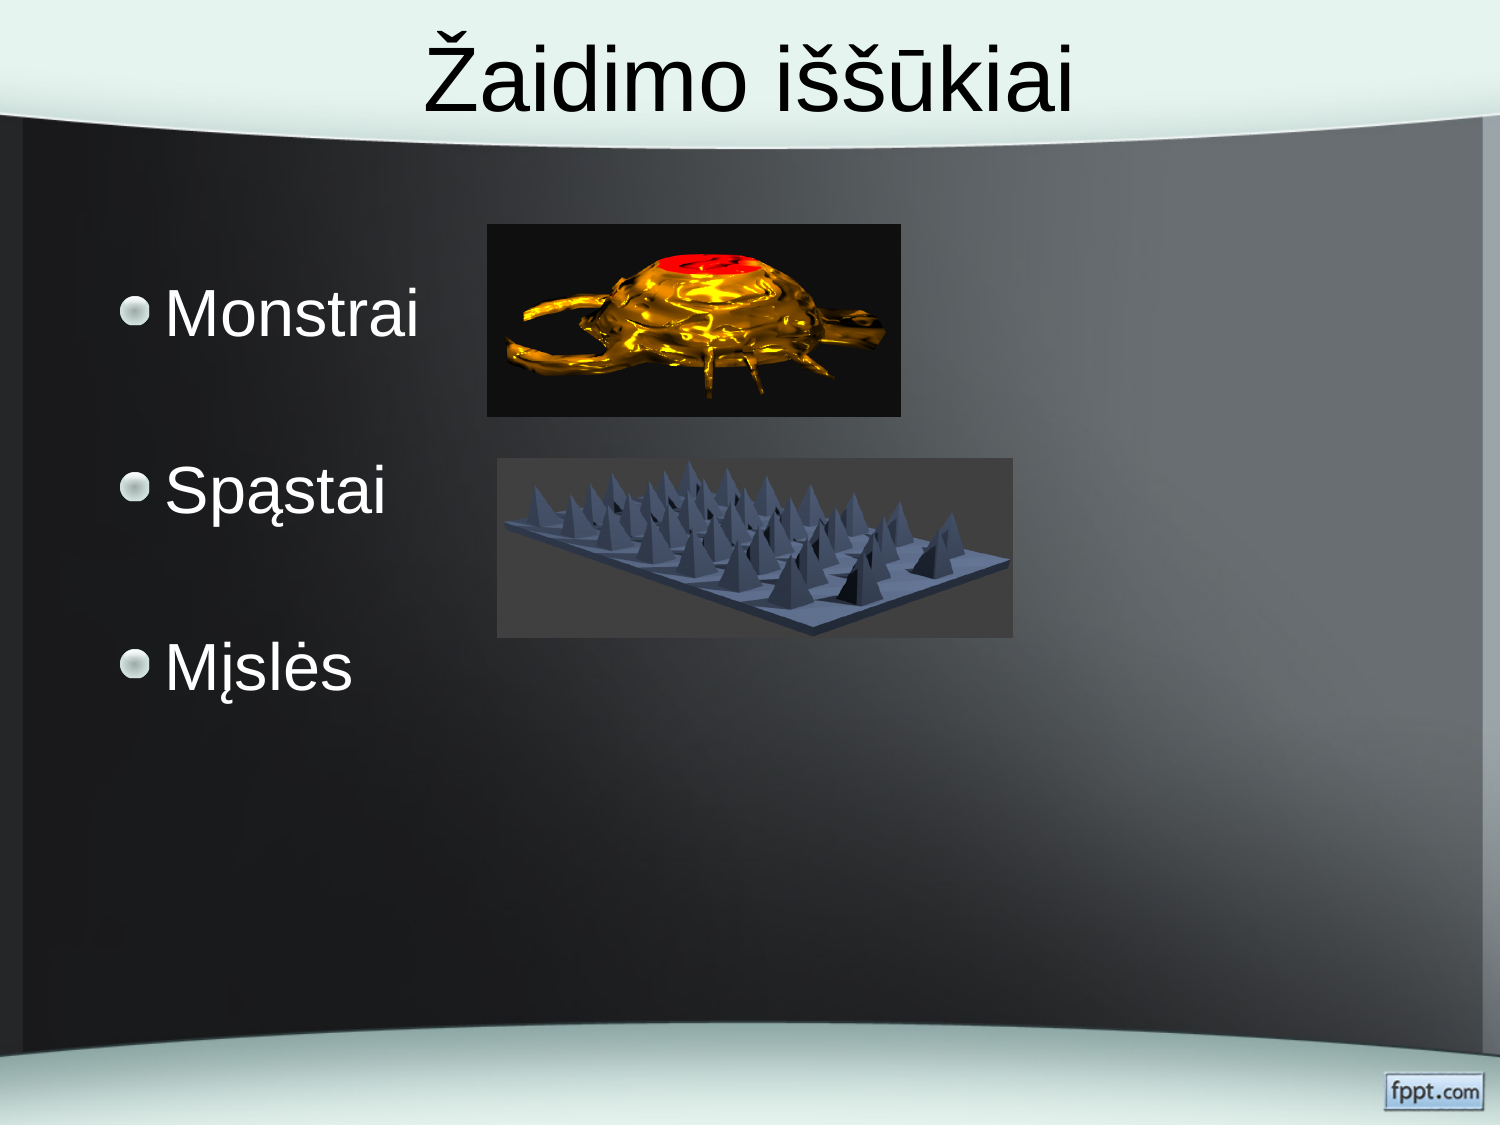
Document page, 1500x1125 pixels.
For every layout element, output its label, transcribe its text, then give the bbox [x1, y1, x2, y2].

list Monstrai Spąstai Mįslės [75, 262, 1426, 1005]
title Žaidimo iššūkiai [75, 0, 1426, 150]
picture [0, 0, 1500, 1125]
